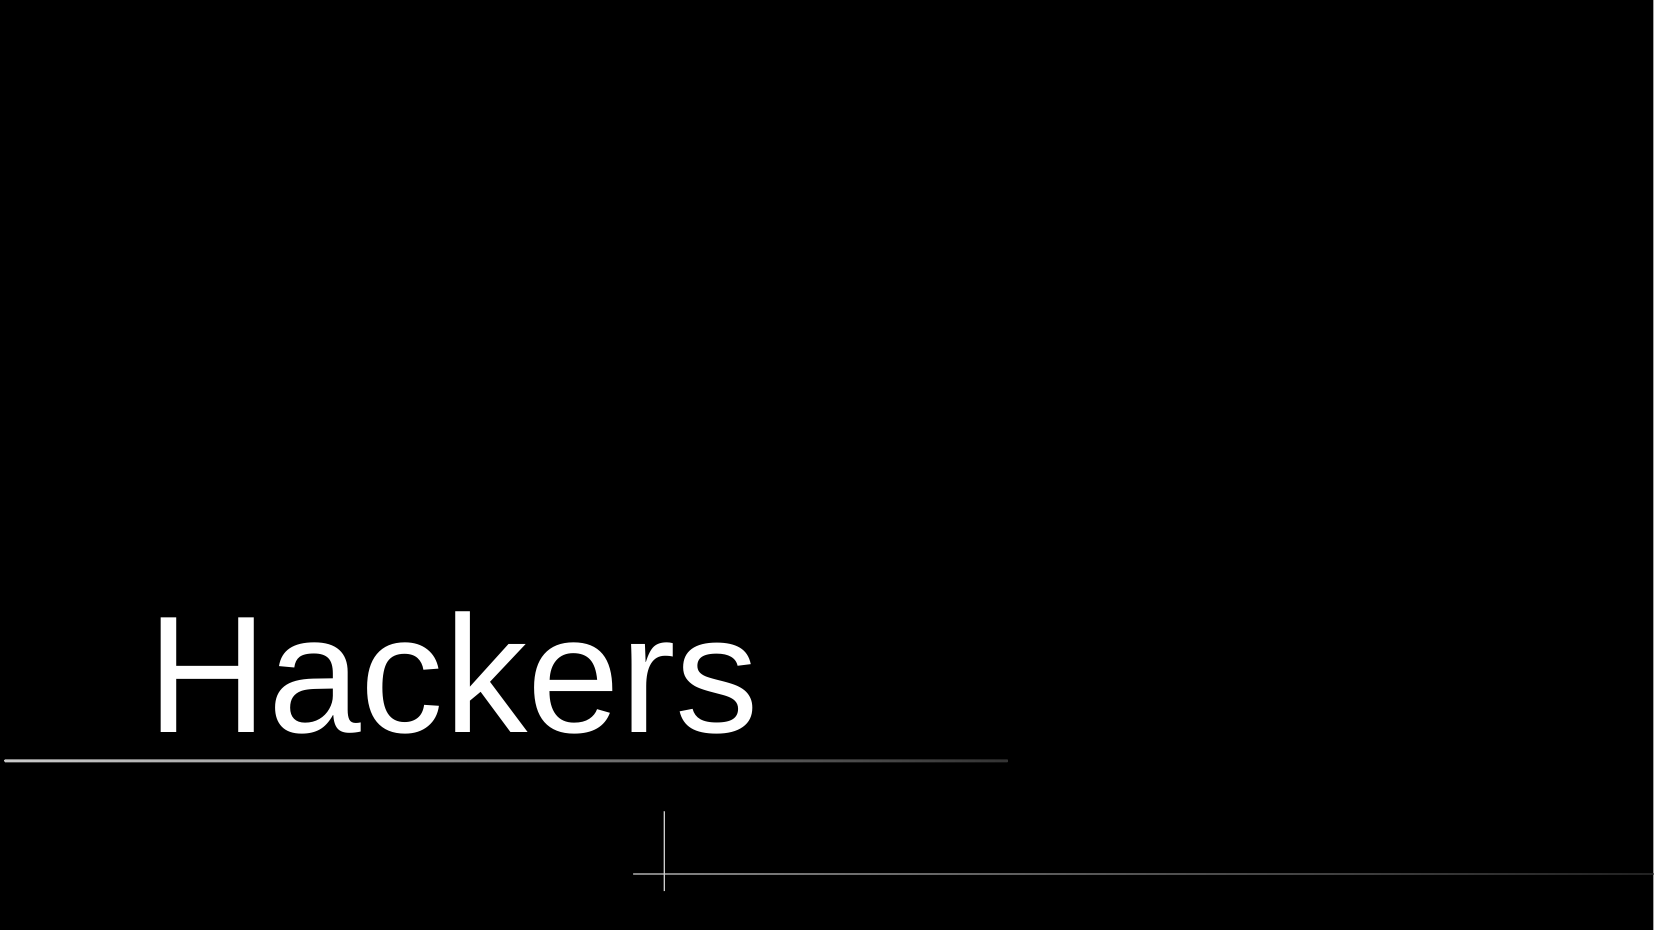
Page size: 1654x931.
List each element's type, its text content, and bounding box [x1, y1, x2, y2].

title Hackers [147, 535, 782, 814]
